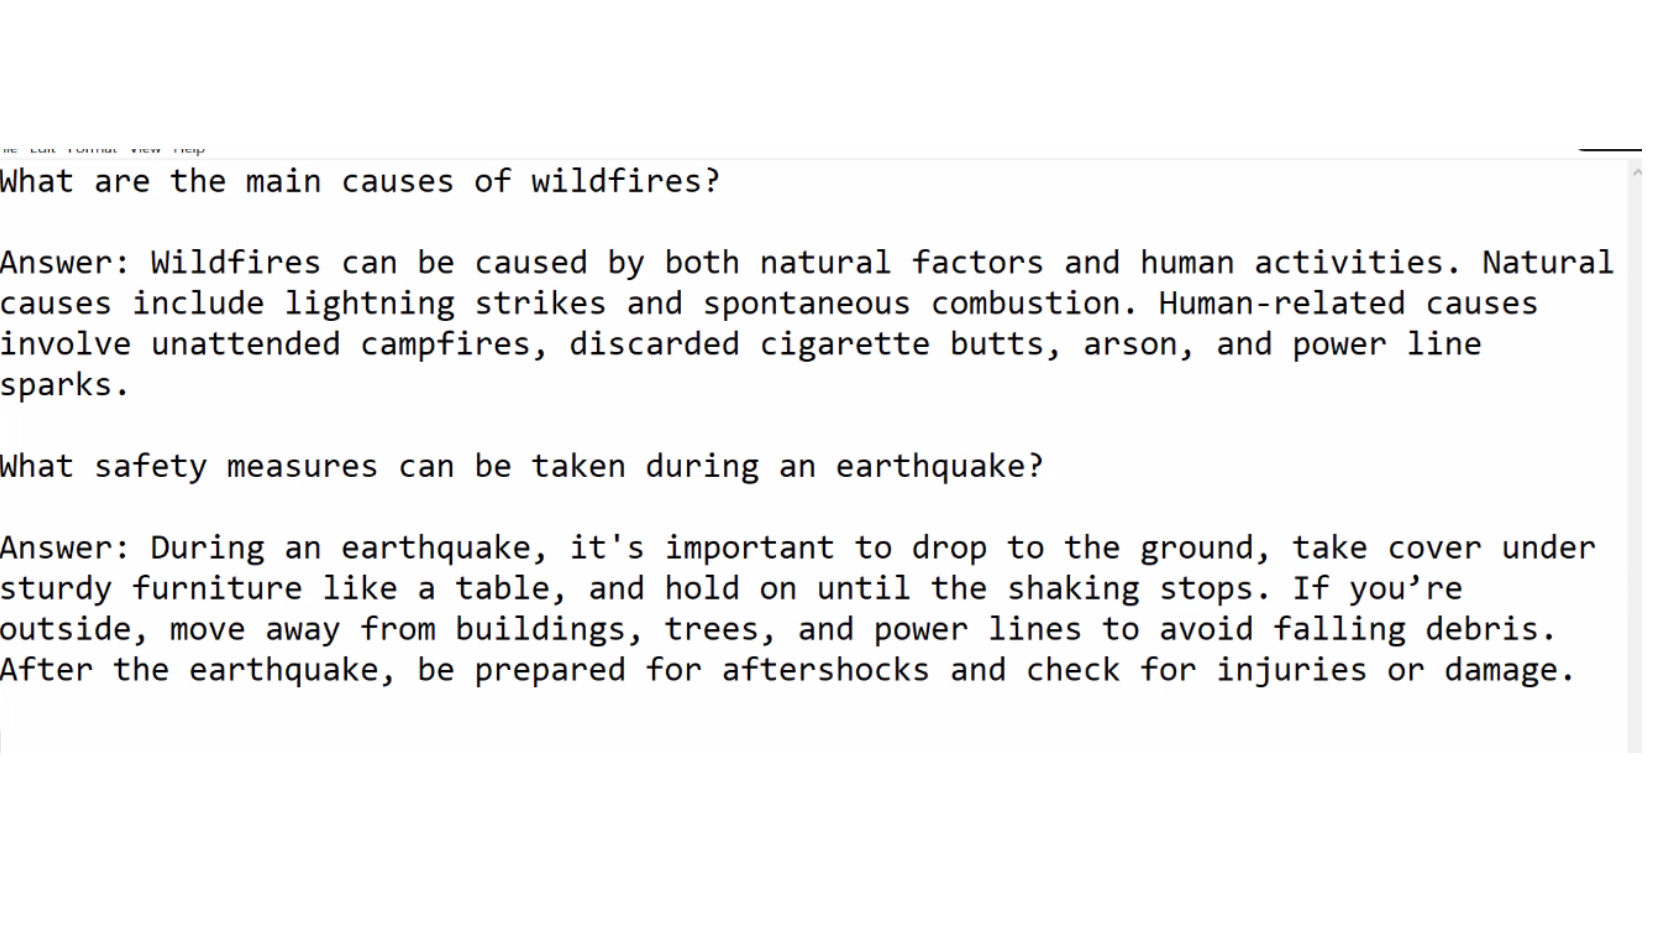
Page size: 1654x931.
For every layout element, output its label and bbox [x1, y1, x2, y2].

picture [0, 149, 1642, 753]
